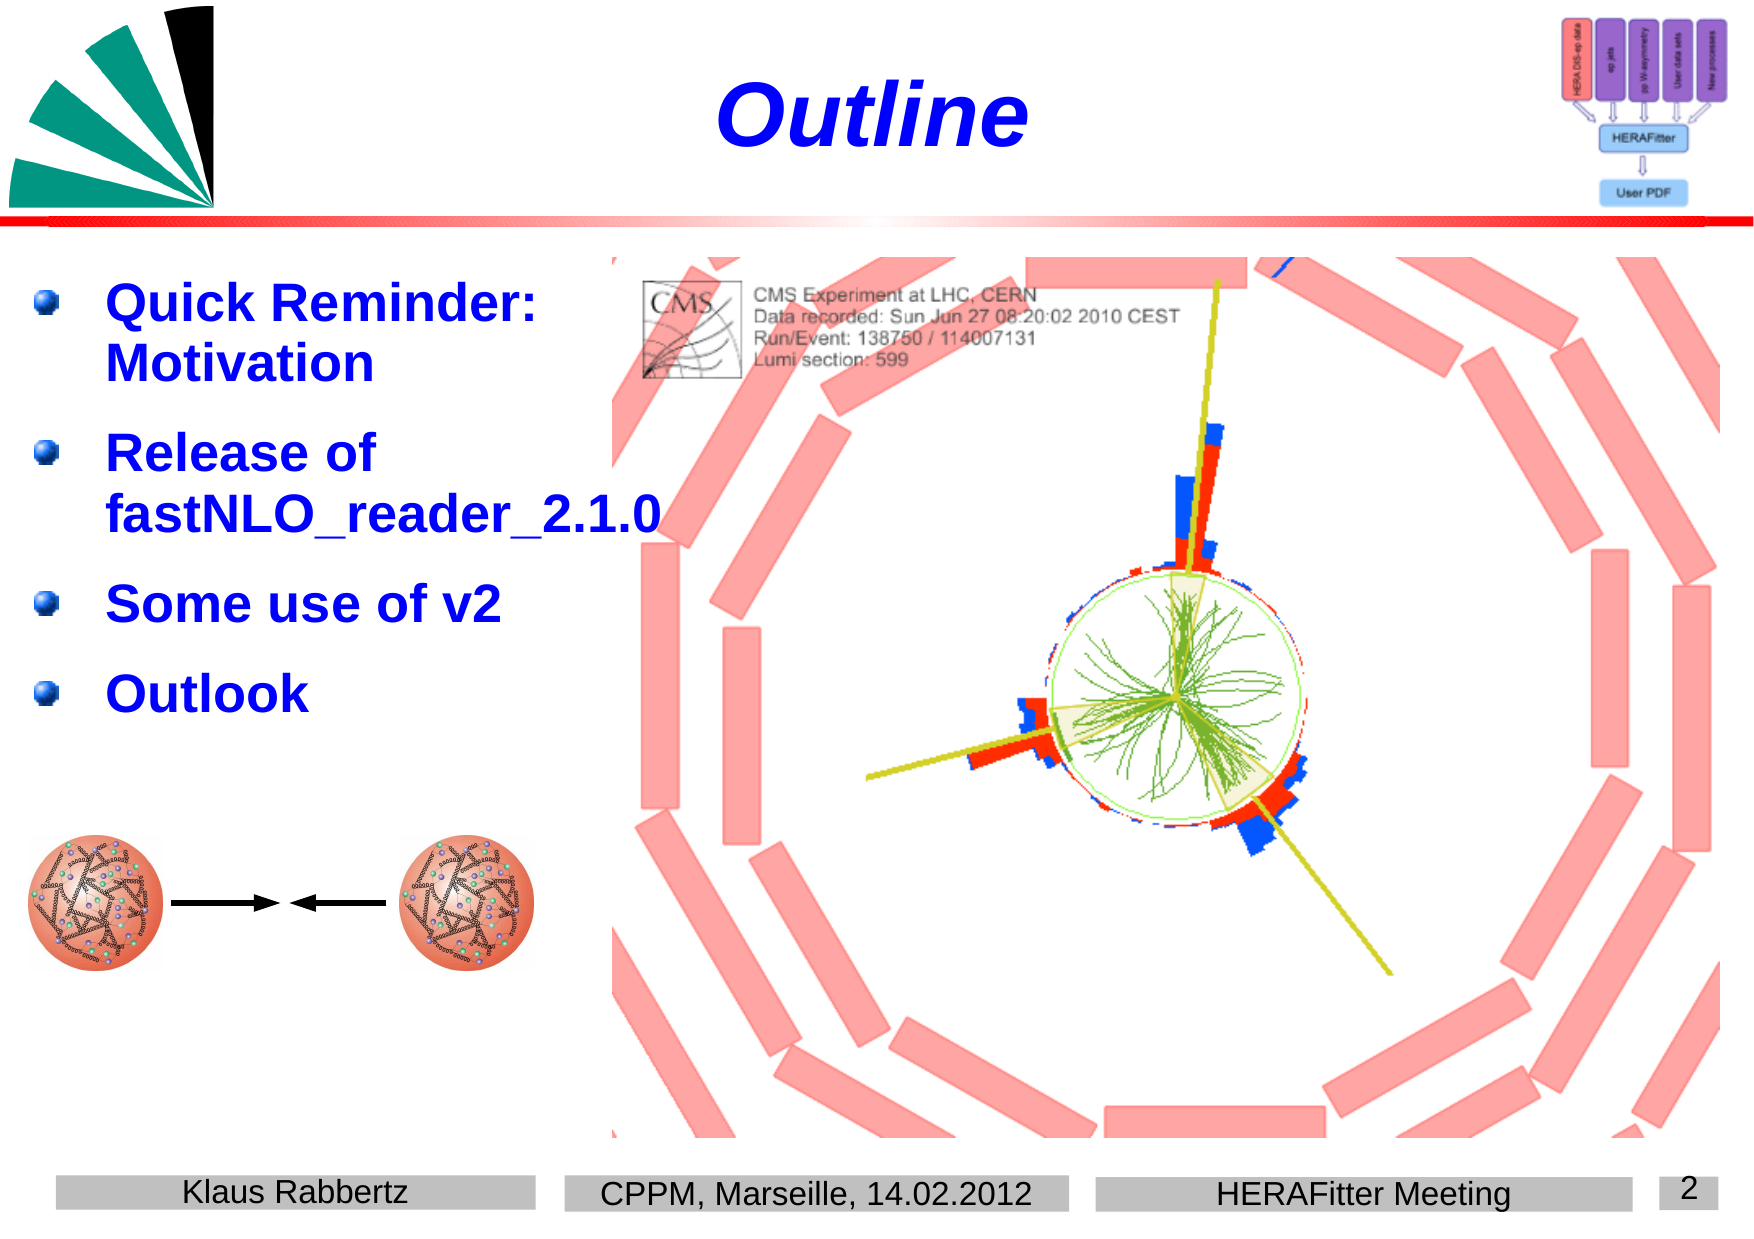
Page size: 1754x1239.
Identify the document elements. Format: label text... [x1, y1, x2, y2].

picture [1552, 15, 1736, 211]
picture [612, 257, 1720, 1139]
picture [28, 835, 163, 971]
title Outline [220, 16, 1525, 213]
picture [399, 835, 534, 971]
picture [9, 6, 214, 210]
list Quick Reminder: Motivation Release of fastNLO_reader_2.1.0 Some use of v2 Outlook [22, 272, 706, 732]
